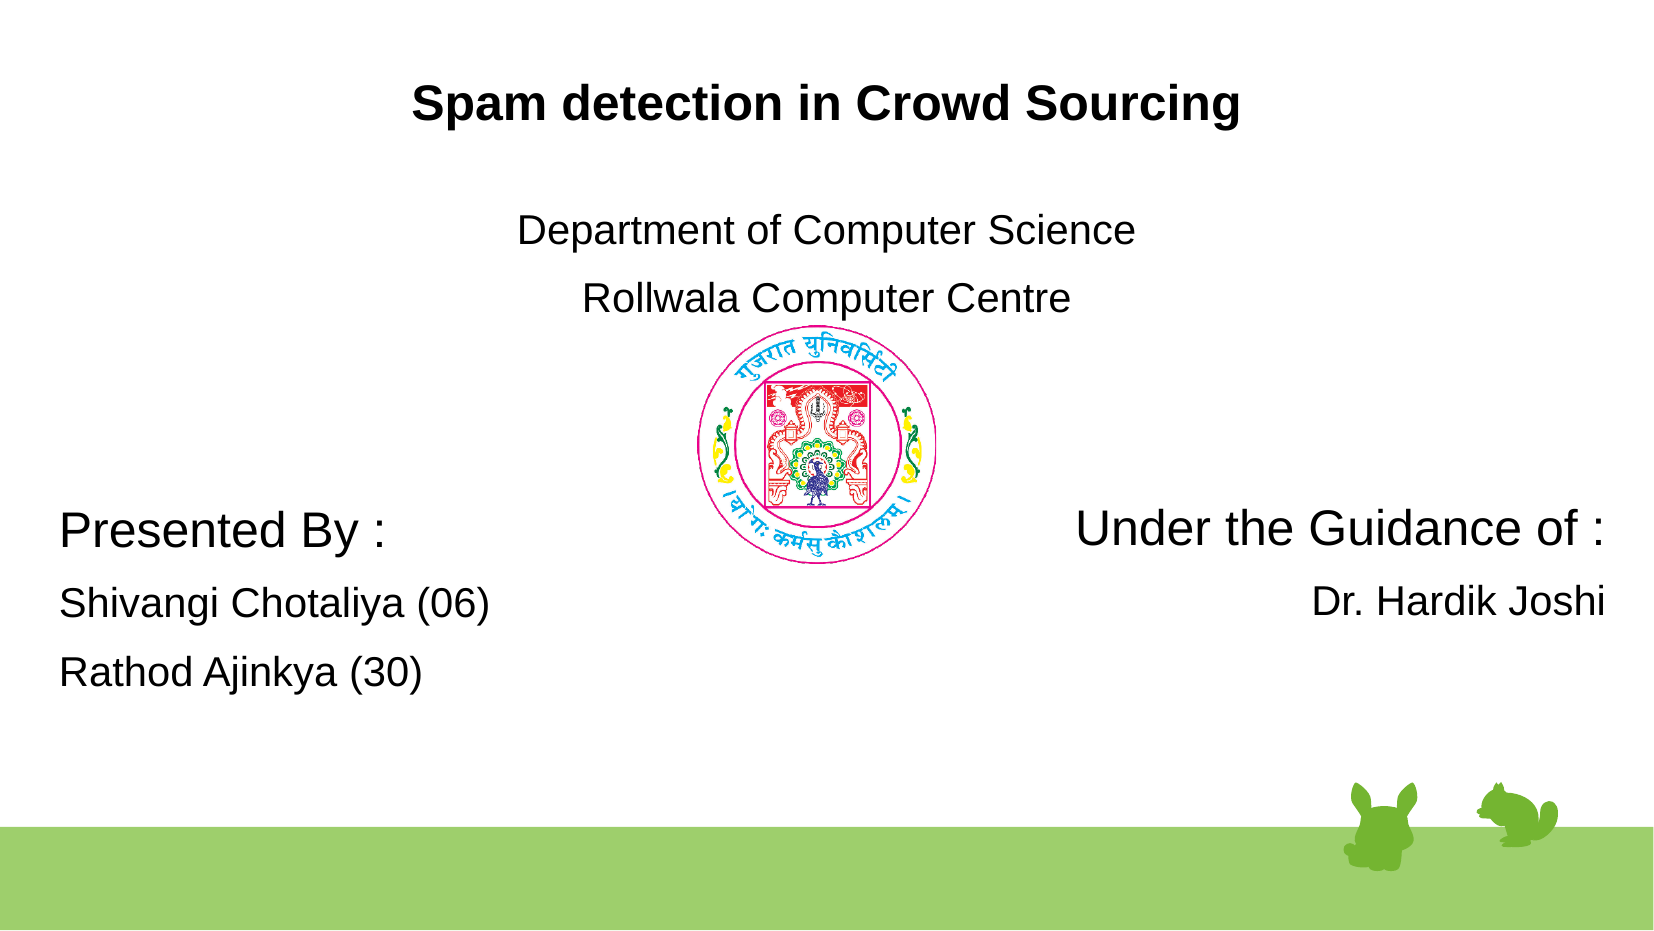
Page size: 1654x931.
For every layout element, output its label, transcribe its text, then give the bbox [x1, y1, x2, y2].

picture [696, 324, 937, 564]
list Presented By : Shivangi Chotaliya (06) Rathod Ajinkya (30) [59, 501, 780, 770]
list Under the Guidance of : Dr. Hardik Joshi [885, 500, 1607, 768]
list Department of Computer Science Rollwala Computer Centre [88, 206, 1565, 475]
title Spam detection in Crowd Sourcing [88, 29, 1565, 178]
